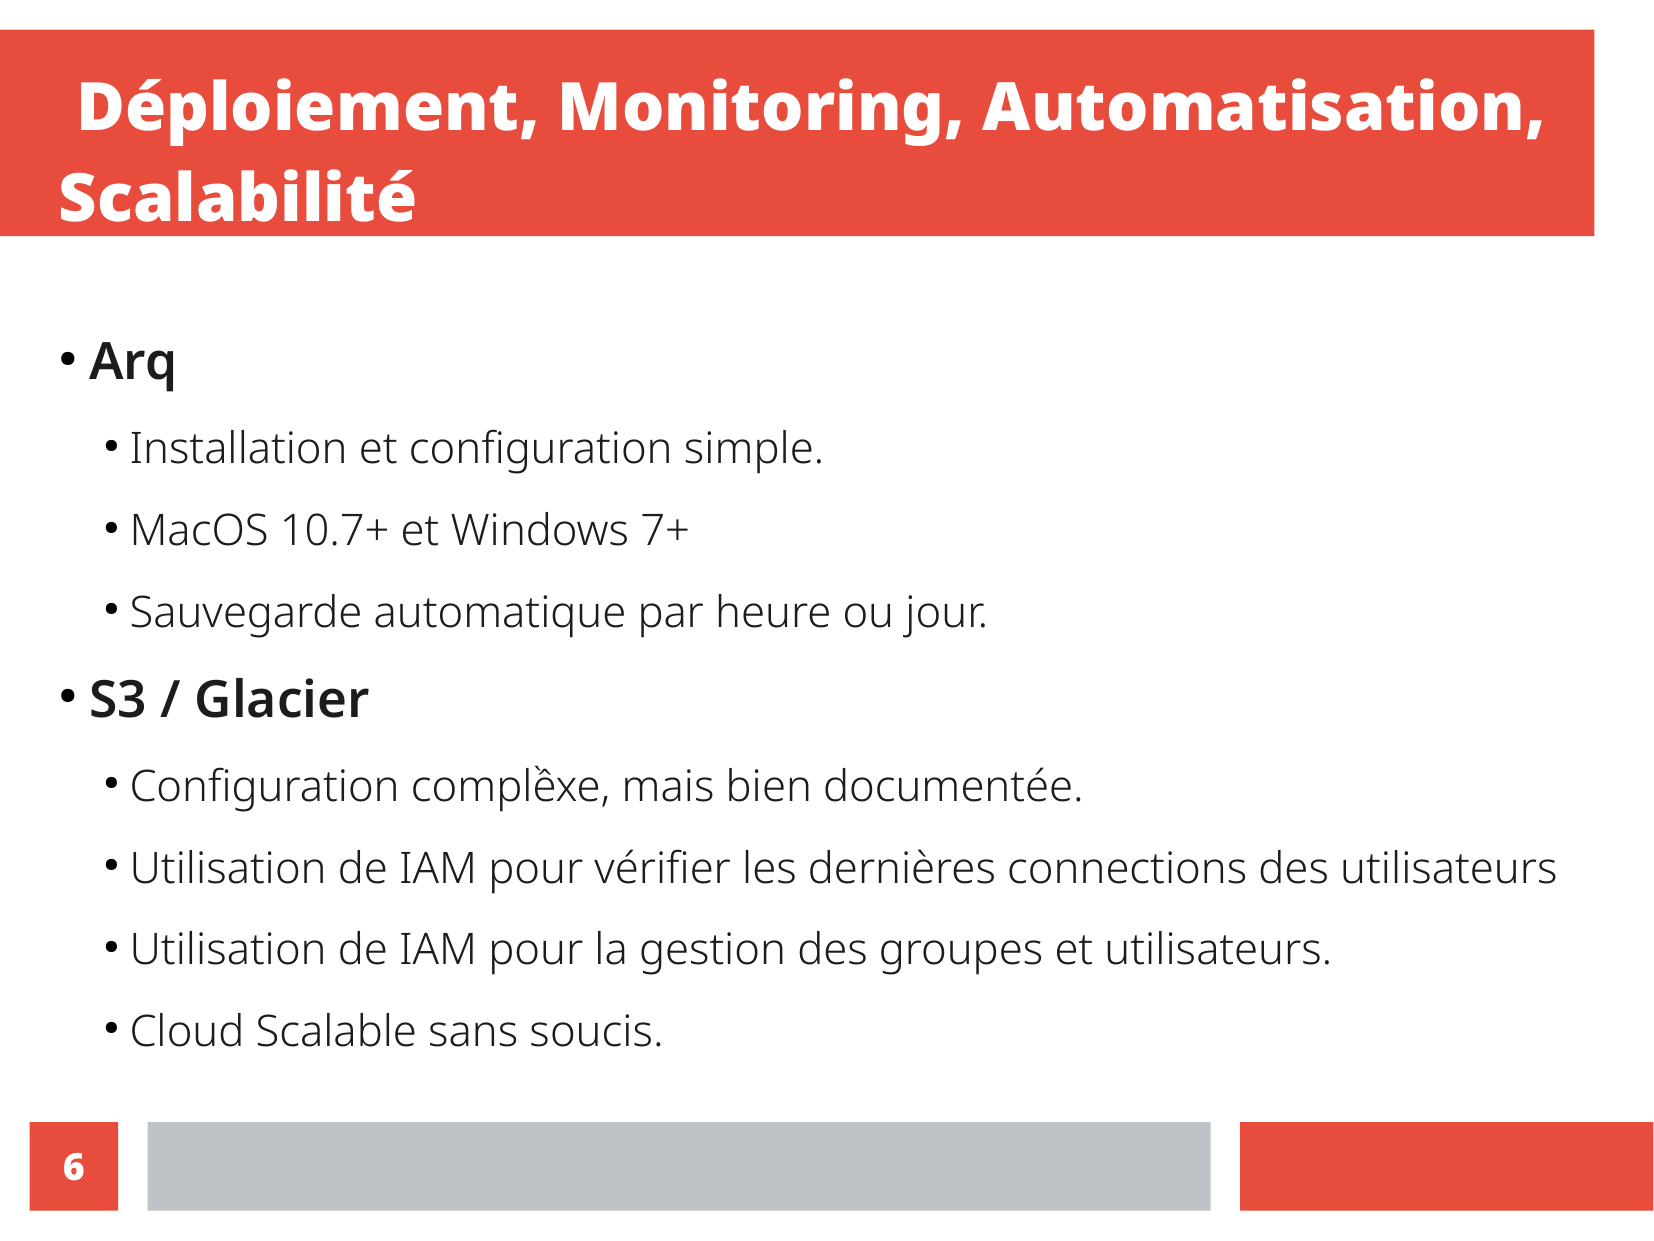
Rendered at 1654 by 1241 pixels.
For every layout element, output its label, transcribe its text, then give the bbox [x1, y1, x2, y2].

title Déploiement, Monitoring, Automatisation, Scalabilité [59, 59, 1595, 207]
list Arq Installation et configuration simple. MacOS 10.7+ et Windows 7+ Sauvegarde automatique par heure ou jour. S3 / Glacier Configuration complềxe, mais bien documentée. Utilisation de IAM pour vérifier les dernières connections des utilisateurs Utilisation de IAM pour la gestion des groupes et utilisateurs. Cloud Scalable sans soucis. [59, 324, 1565, 1093]
